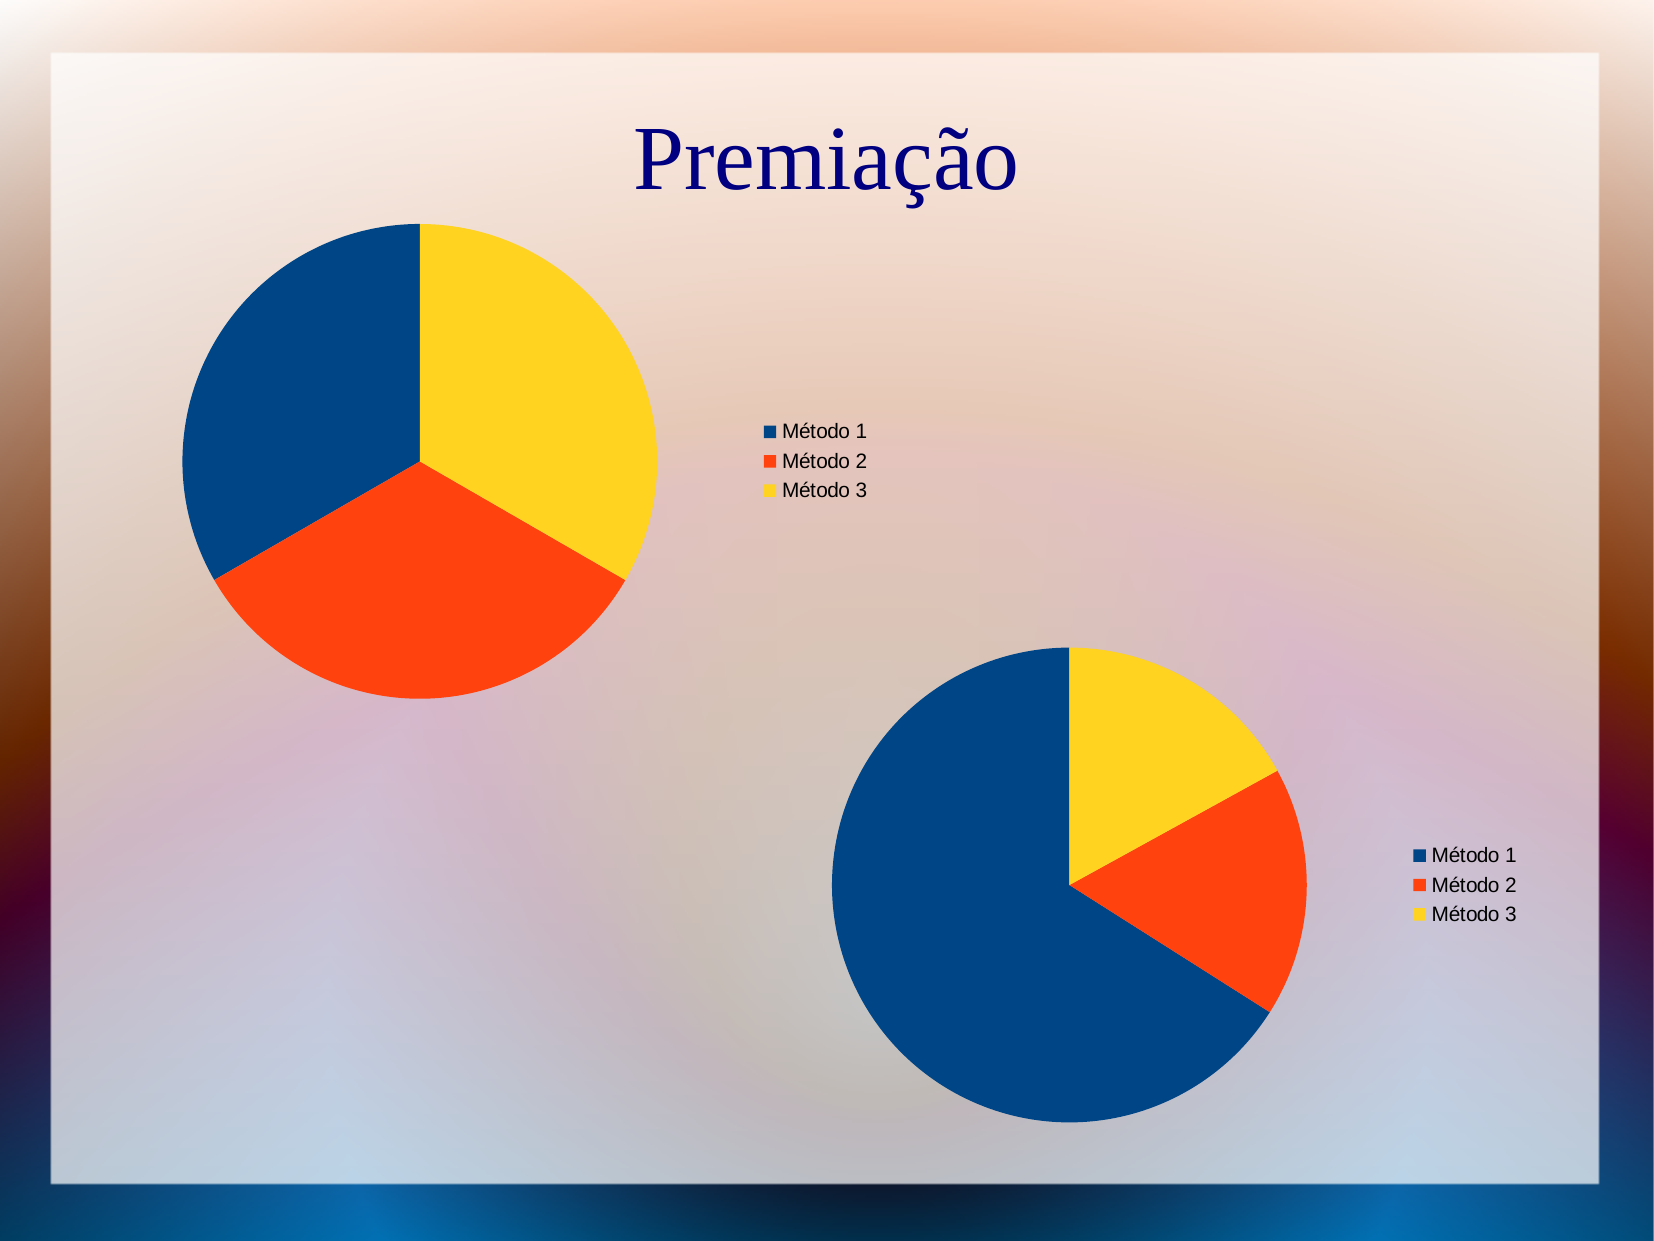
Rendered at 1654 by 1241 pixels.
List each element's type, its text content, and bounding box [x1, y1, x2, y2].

chart [82, 214, 1536, 1133]
picture [0, 0, 1654, 1241]
title Premiação [82, 55, 1571, 263]
